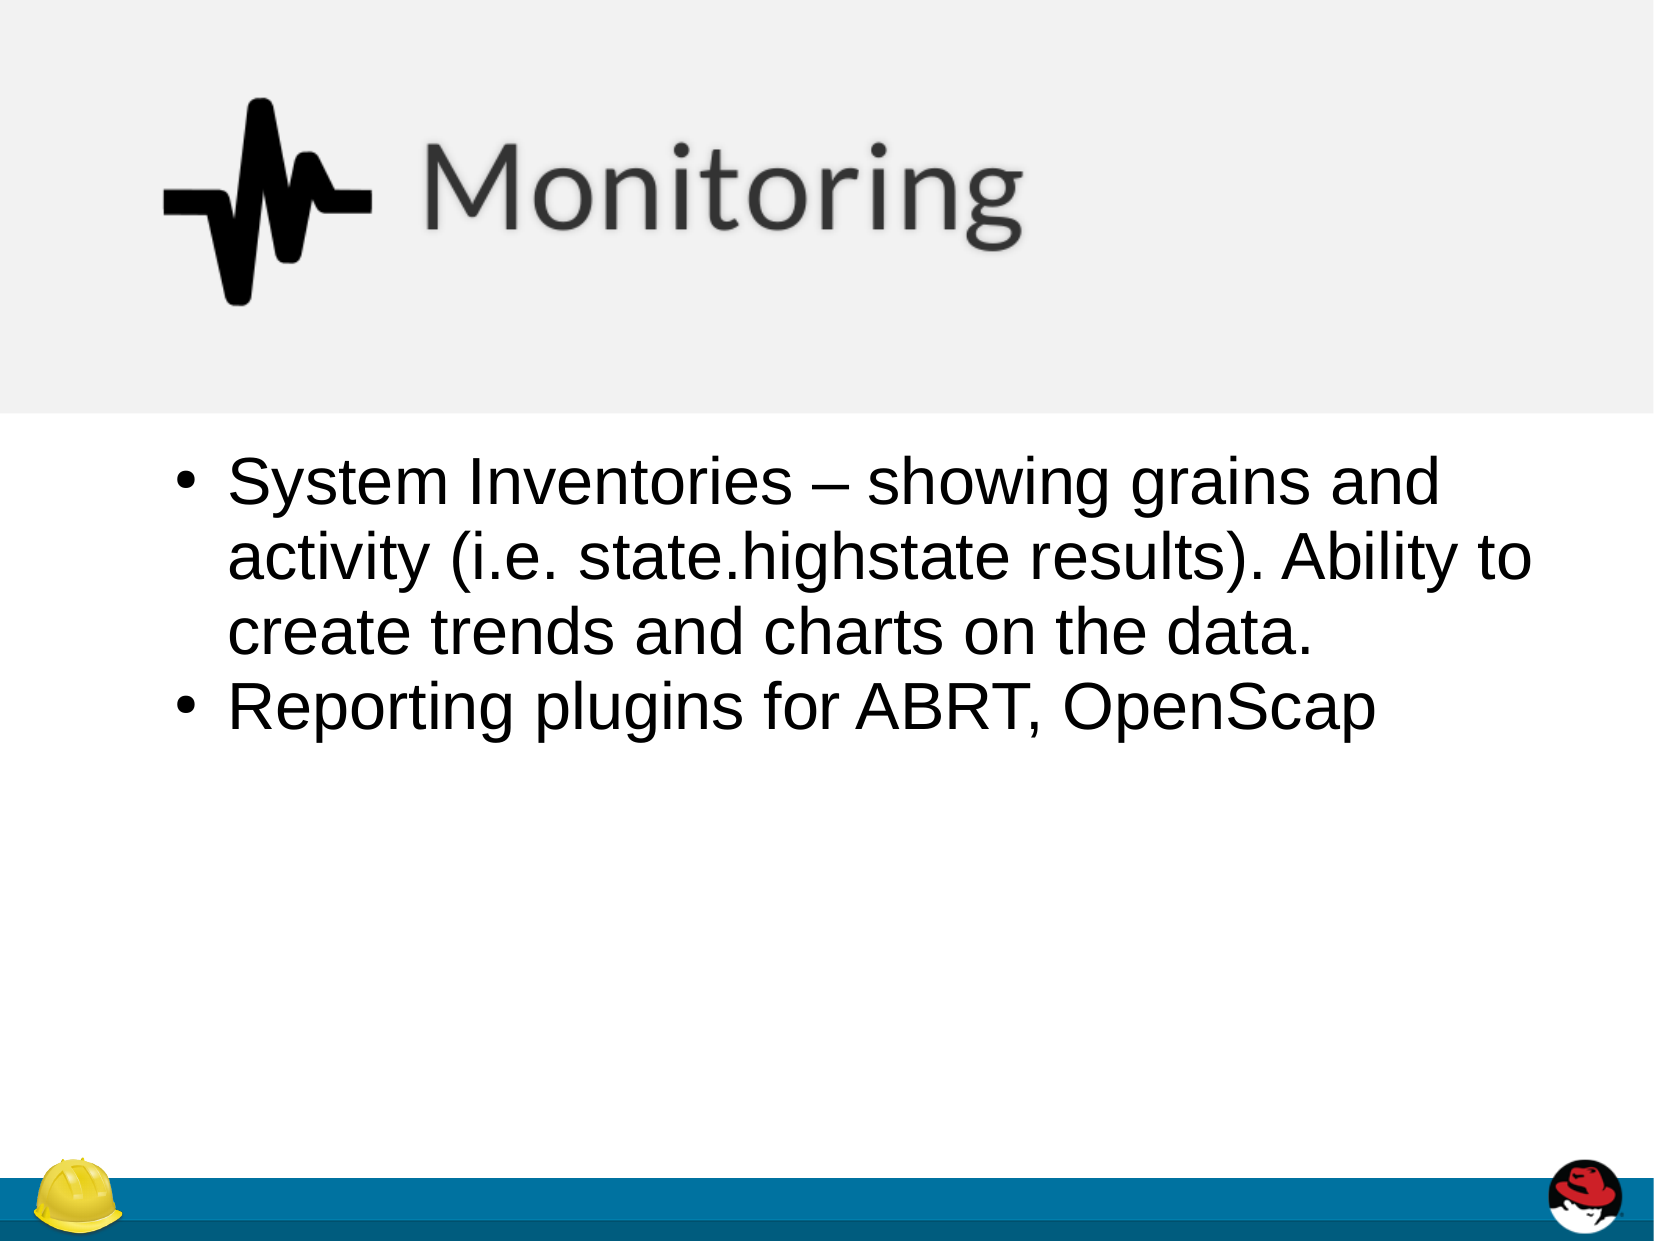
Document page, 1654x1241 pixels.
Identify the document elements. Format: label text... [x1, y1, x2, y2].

picture [23, 1145, 130, 1235]
text_box System Inventories – showing grains and activity (i.e. state.highstate results). Ability to create trends and charts on the data. Reporting plugins for ABRT, OpenScap [141, 437, 1562, 927]
text_box [0, 0, 1654, 414]
picture [114, 62, 1111, 355]
picture [1547, 1157, 1630, 1233]
